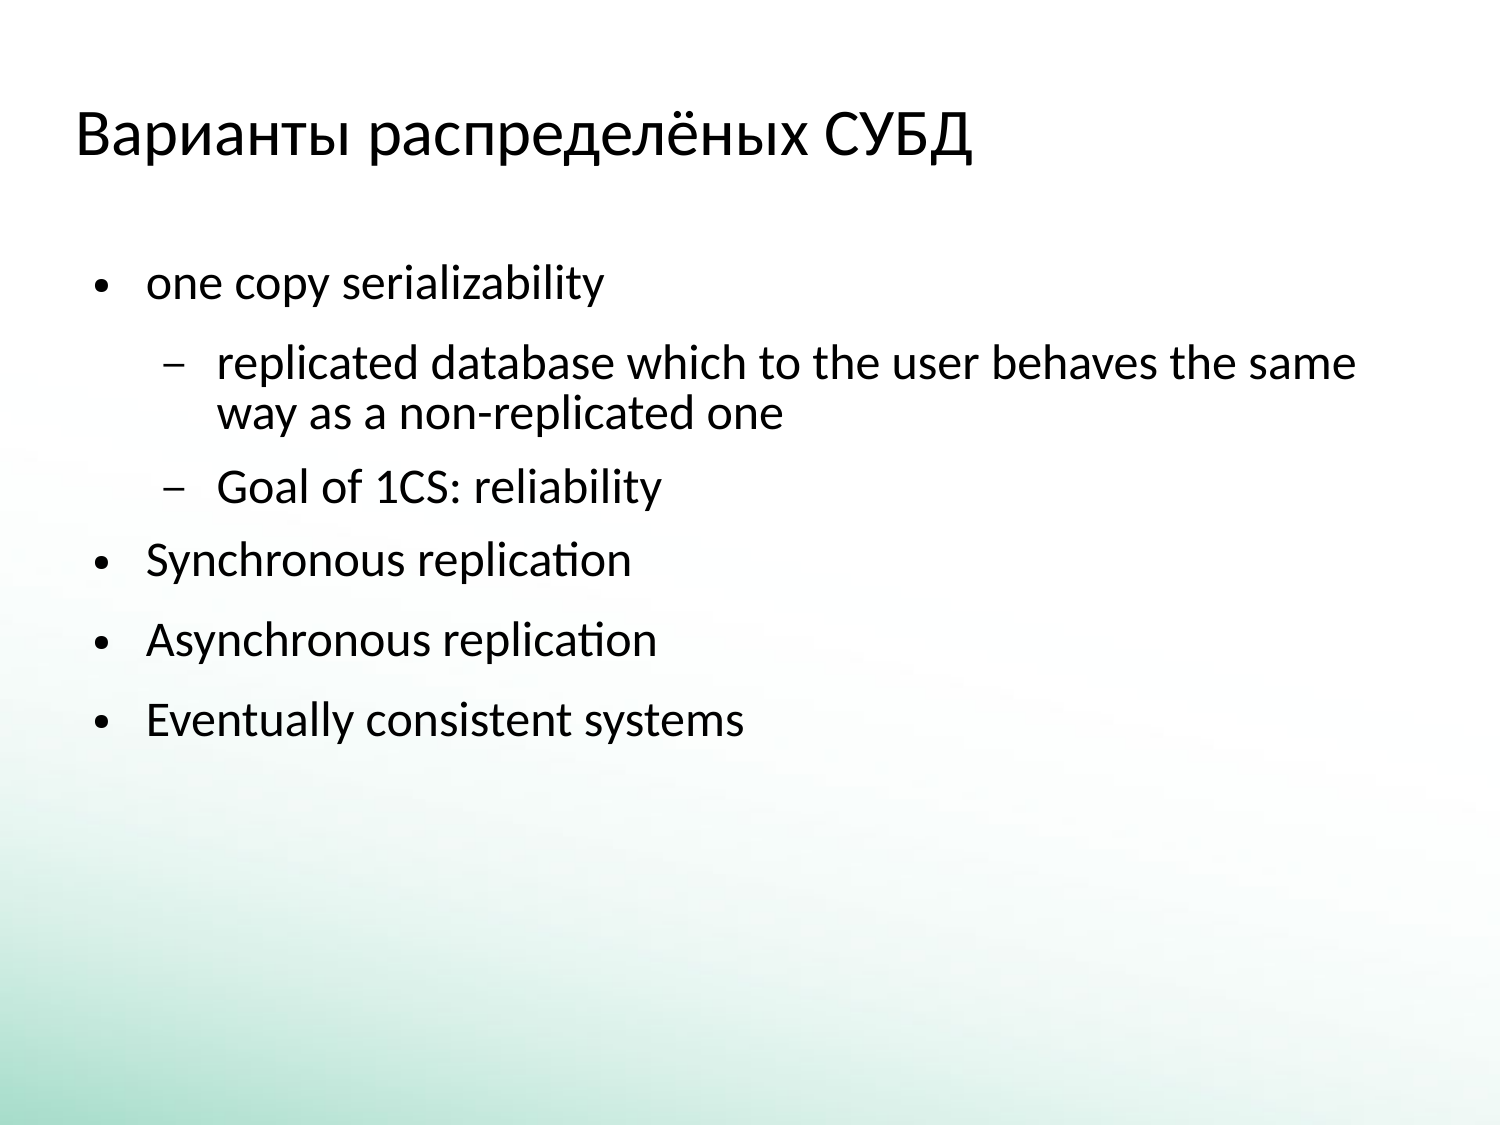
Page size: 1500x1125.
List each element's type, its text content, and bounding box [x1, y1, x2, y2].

title Варианты распределёных СУБД [75, 45, 1425, 233]
list one copy serializability replicated database which to the user behaves the same way as a non-replicated one Goal of 1CS: reliability Synchronous replication Asynchronous replication Eventually consistent systems [75, 262, 1425, 1005]
picture [0, 0, 1500, 1125]
